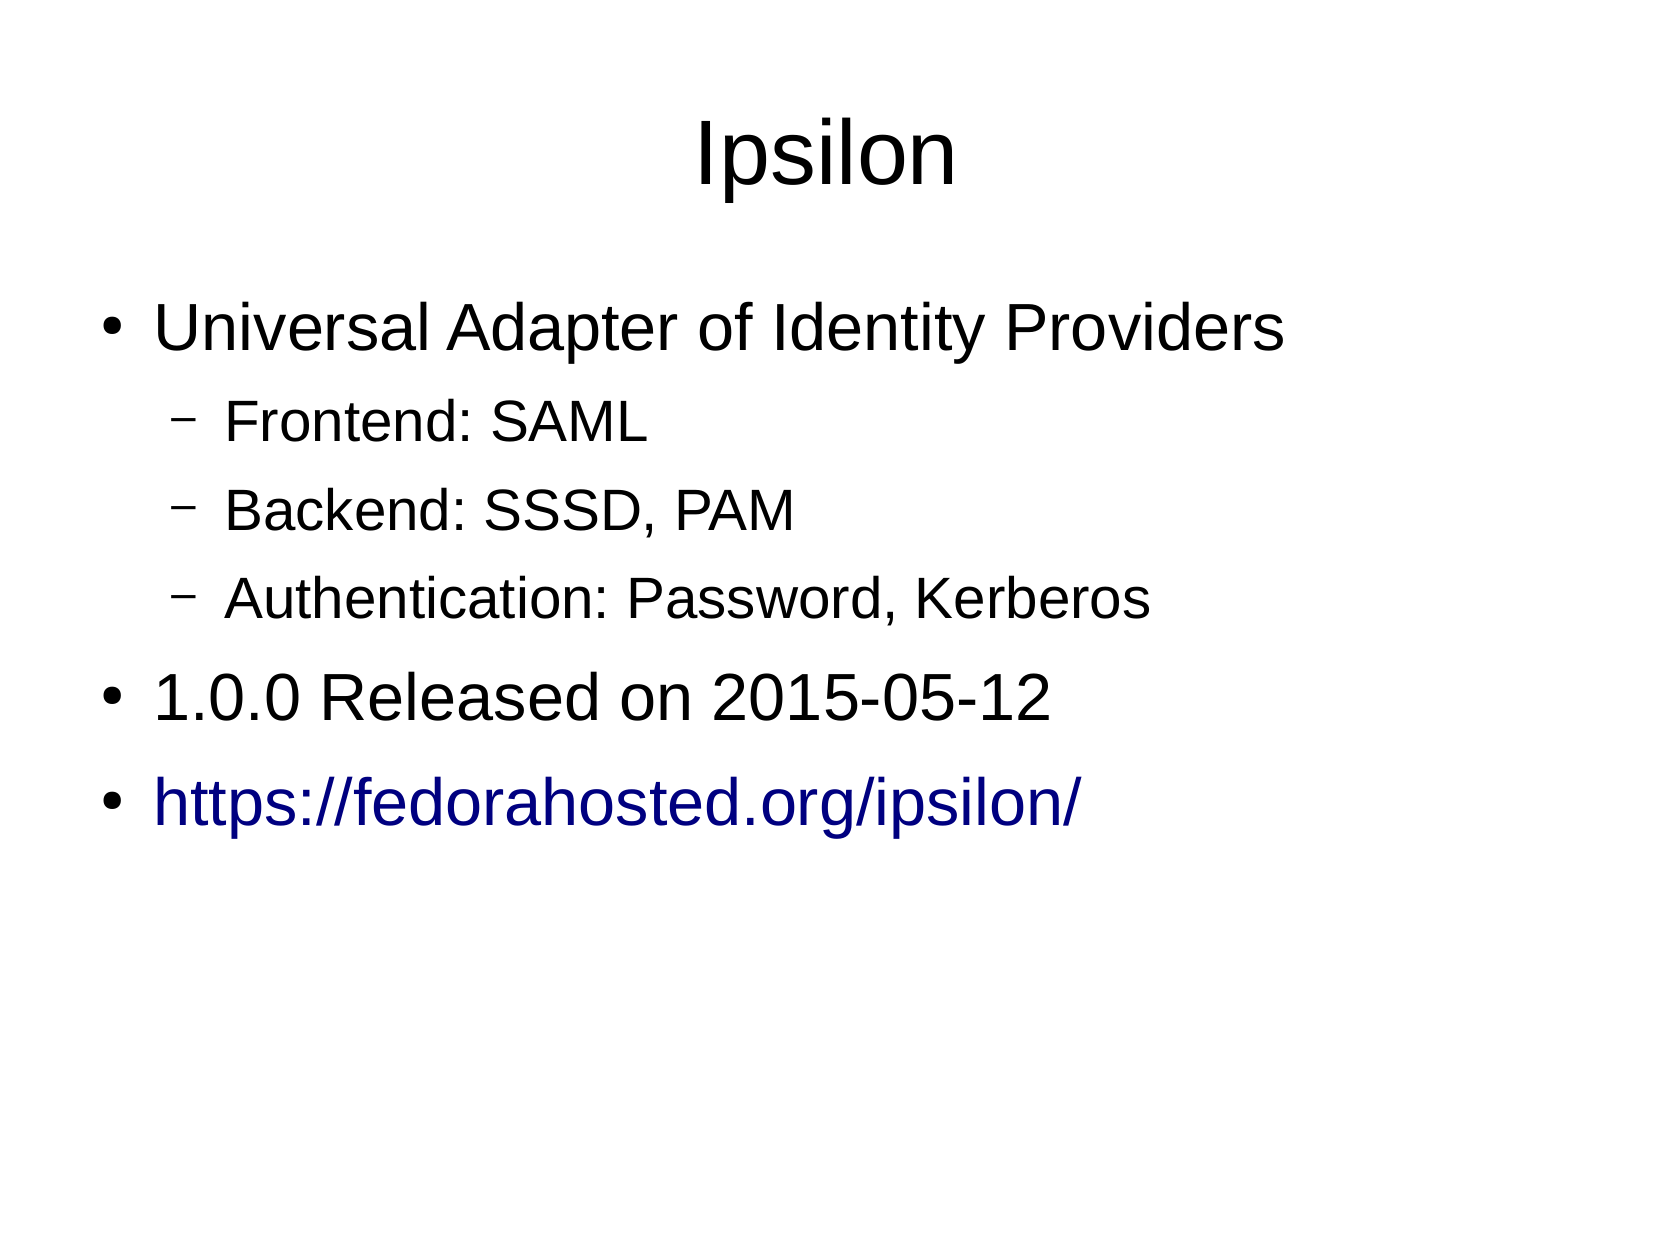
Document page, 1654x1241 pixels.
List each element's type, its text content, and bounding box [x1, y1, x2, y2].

title Ipsilon [82, 49, 1571, 257]
list Universal Adapter of Identity Providers Frontend: SAML Backend: SSSD, PAM Authentication: Password, Kerberos 1.0.0 Released on 2015-05-12 https://fedorahosted.org/ipsilon/ [82, 290, 1571, 1010]
